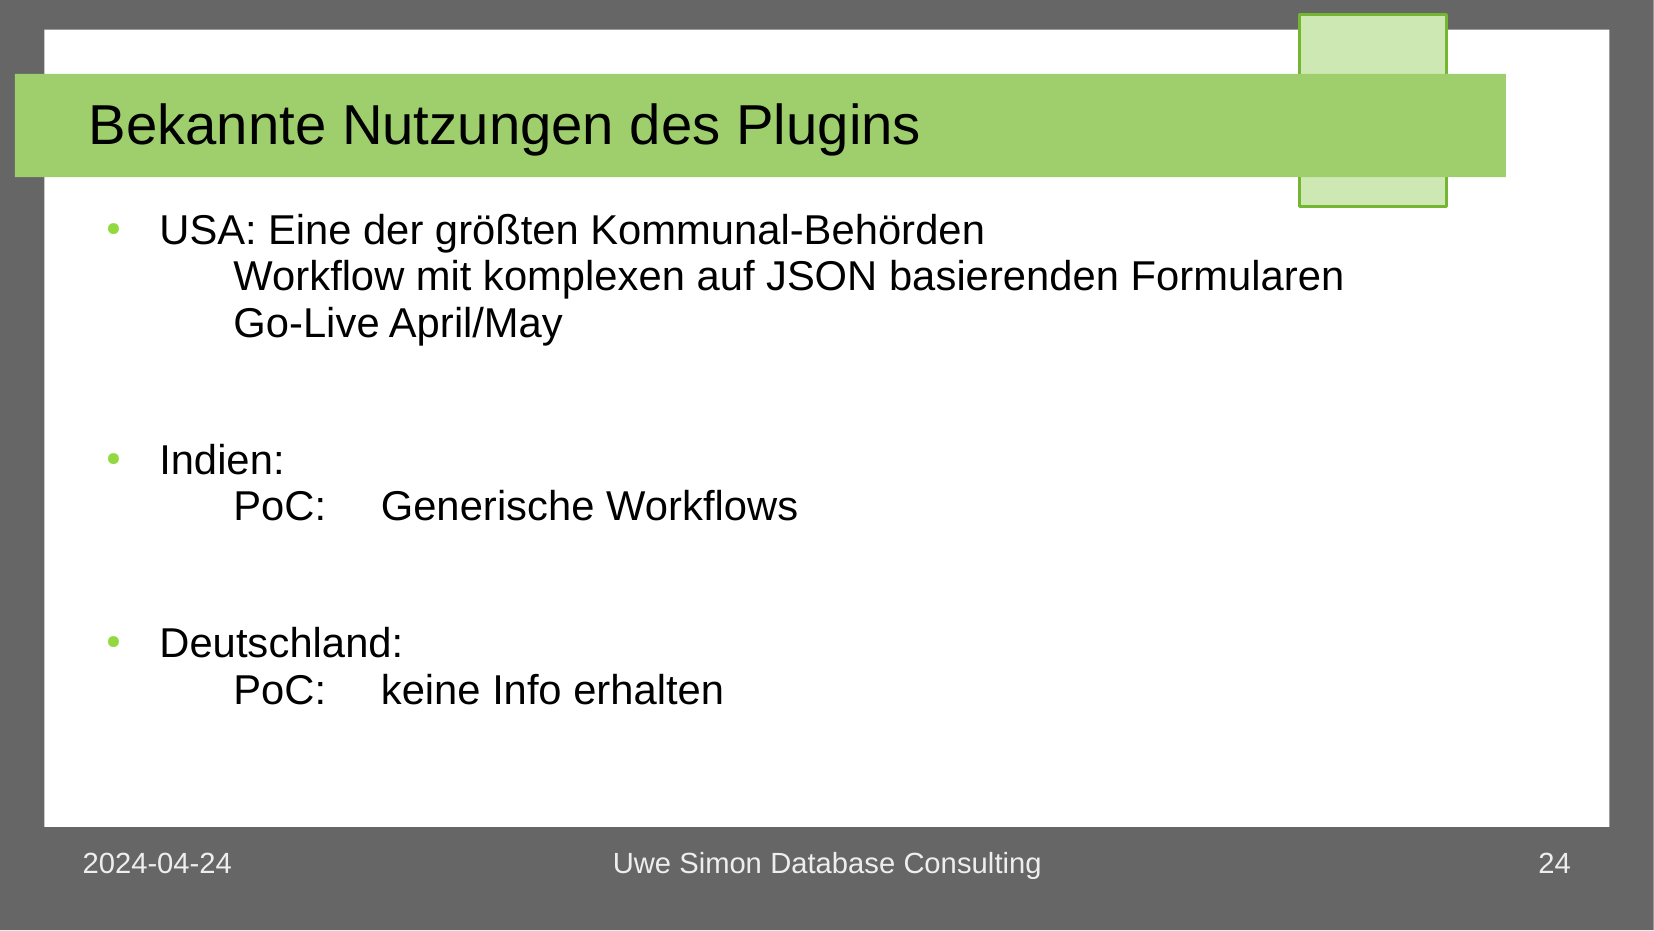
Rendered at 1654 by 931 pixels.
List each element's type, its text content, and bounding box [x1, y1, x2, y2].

list USA: Eine der größten Kommunal-Behörden Workflow mit komplexen auf JSON basierenden Formularen Go-Live April/May Indien: PoC: Generische Workflows Deutschland: PoC: keine Info erhalten [88, 206, 1565, 739]
title Bekannte Nutzungen des Plugins [88, 73, 1506, 178]
